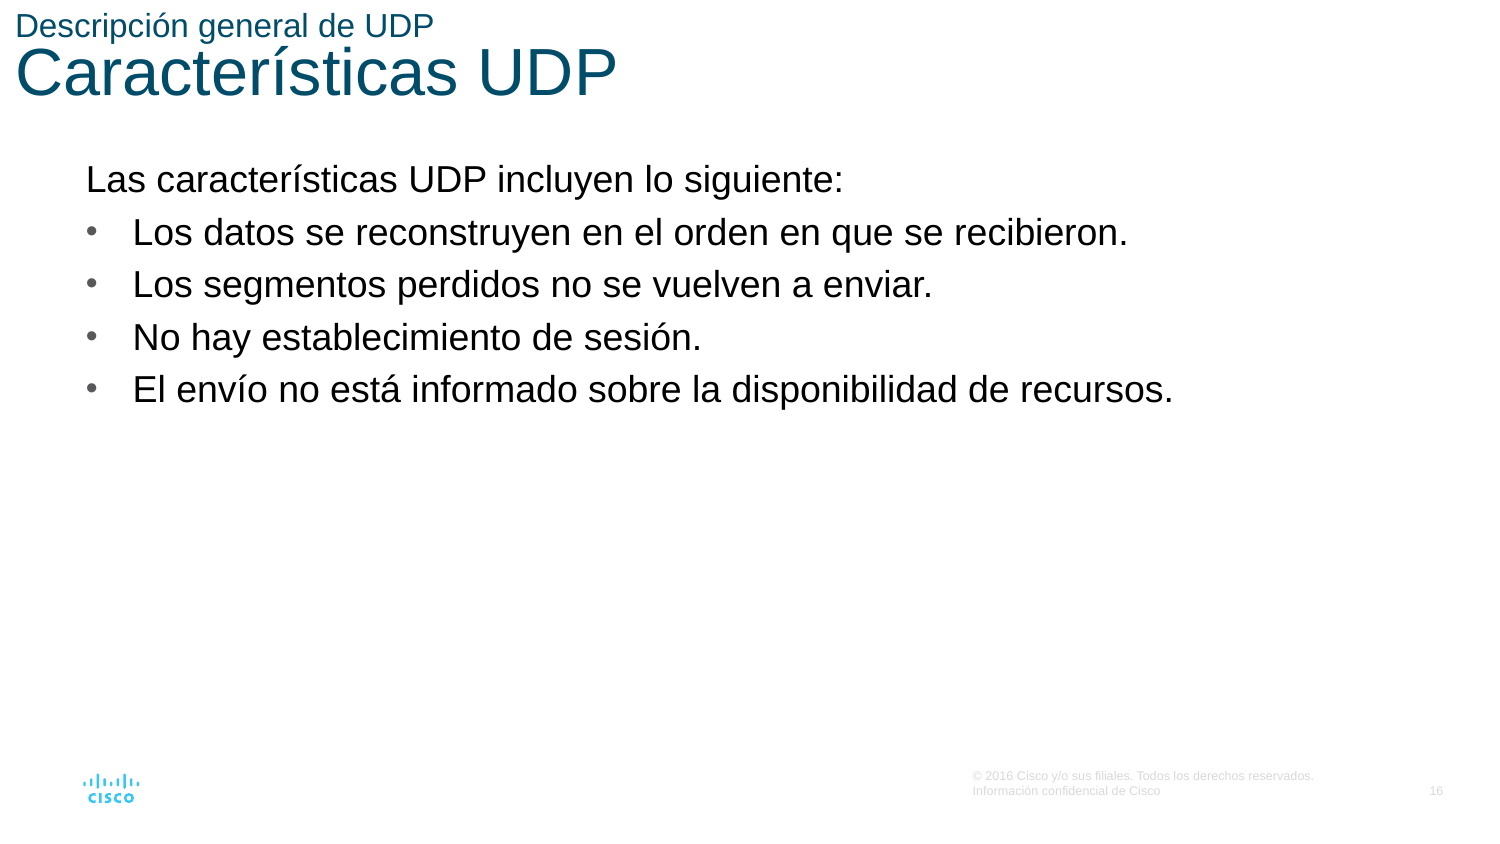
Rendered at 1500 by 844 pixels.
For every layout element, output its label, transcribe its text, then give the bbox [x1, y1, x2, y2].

list Las características UDP incluyen lo siguiente: Los datos se reconstruyen en el orden en que se recibieron. Los segmentos perdidos no se vuelven a enviar. No hay establecimiento de sesión. El envío no está informado sobre la disponibilidad de recursos. [70, 147, 1430, 724]
title Descripción general de UDP Características UDP [0, 0, 1369, 121]
